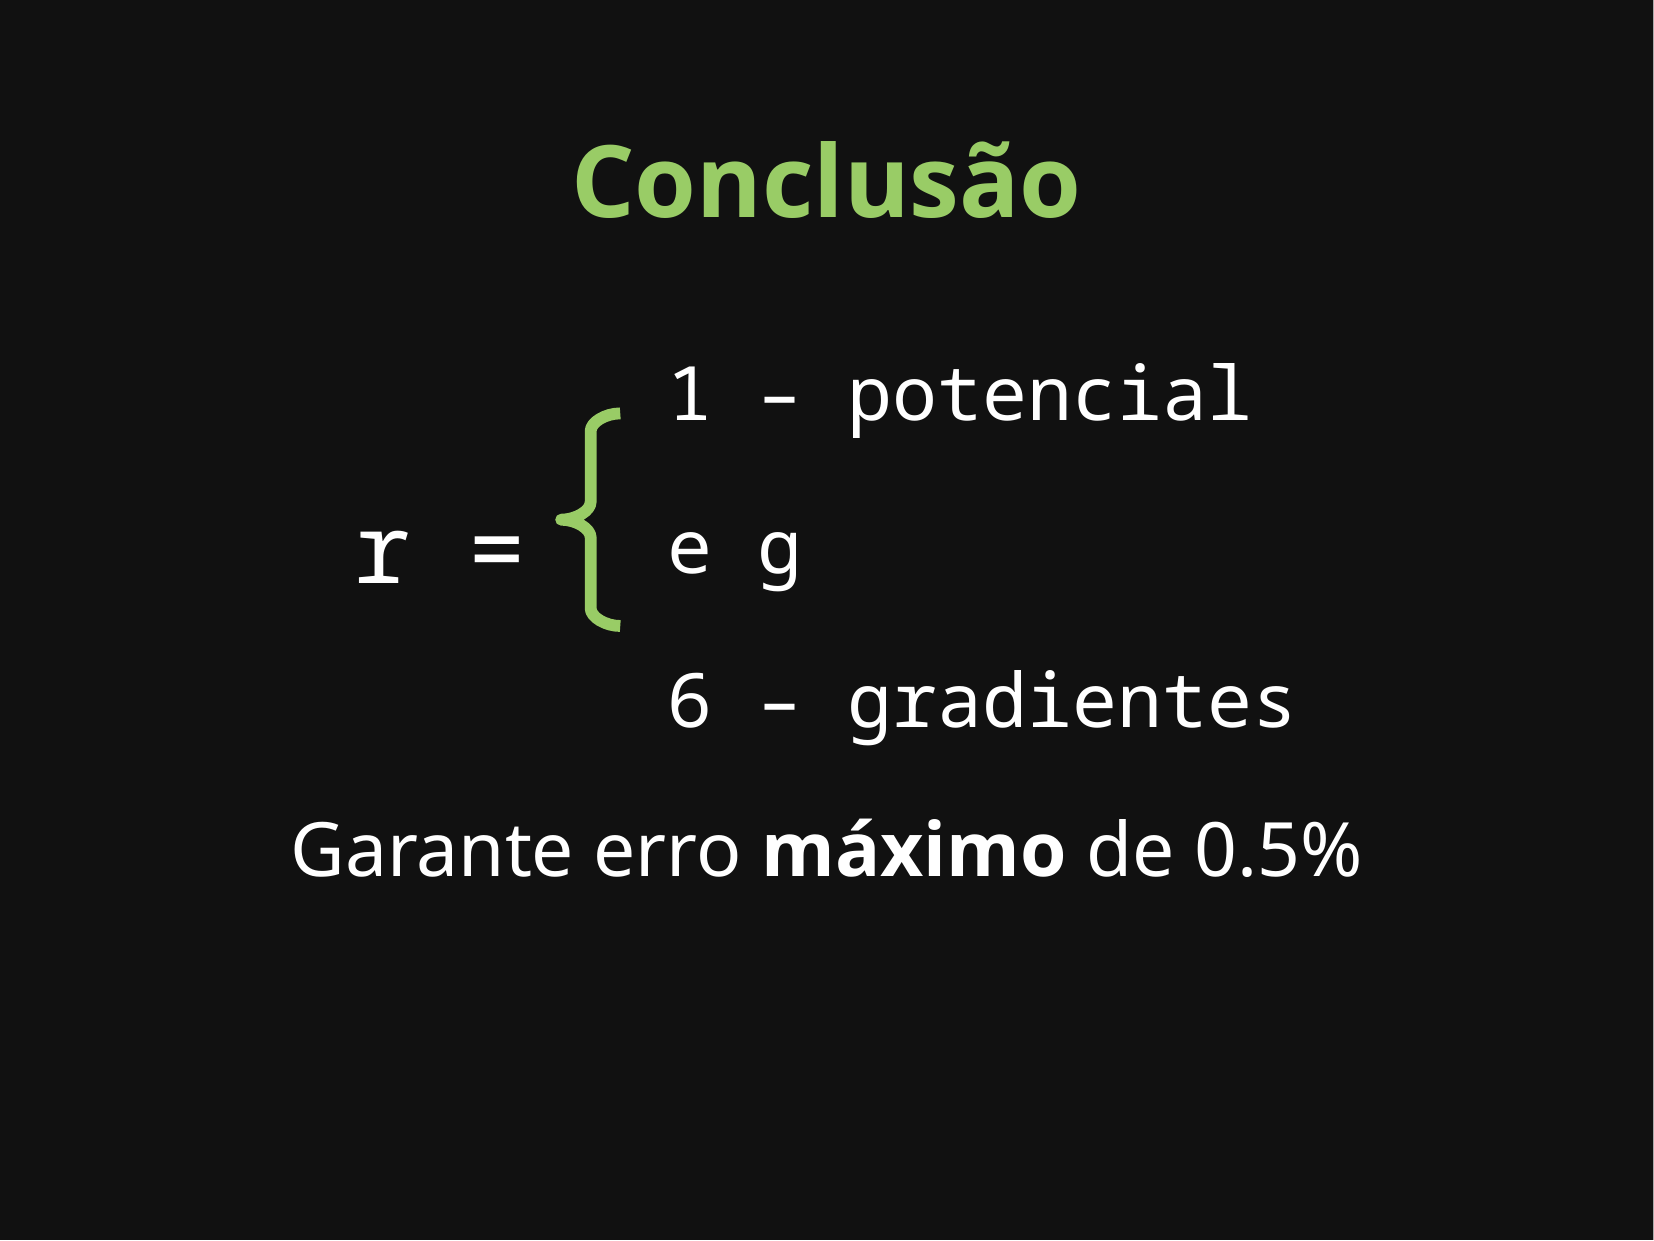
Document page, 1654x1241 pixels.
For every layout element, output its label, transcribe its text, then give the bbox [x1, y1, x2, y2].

text_box 1 – potencial e g 6 – gradientes [667, 425, 1329, 613]
text_box r = [324, 448, 556, 579]
title Conclusão [82, 49, 1571, 308]
text_box Garante erro máximo de 0.5% [118, 757, 1536, 886]
